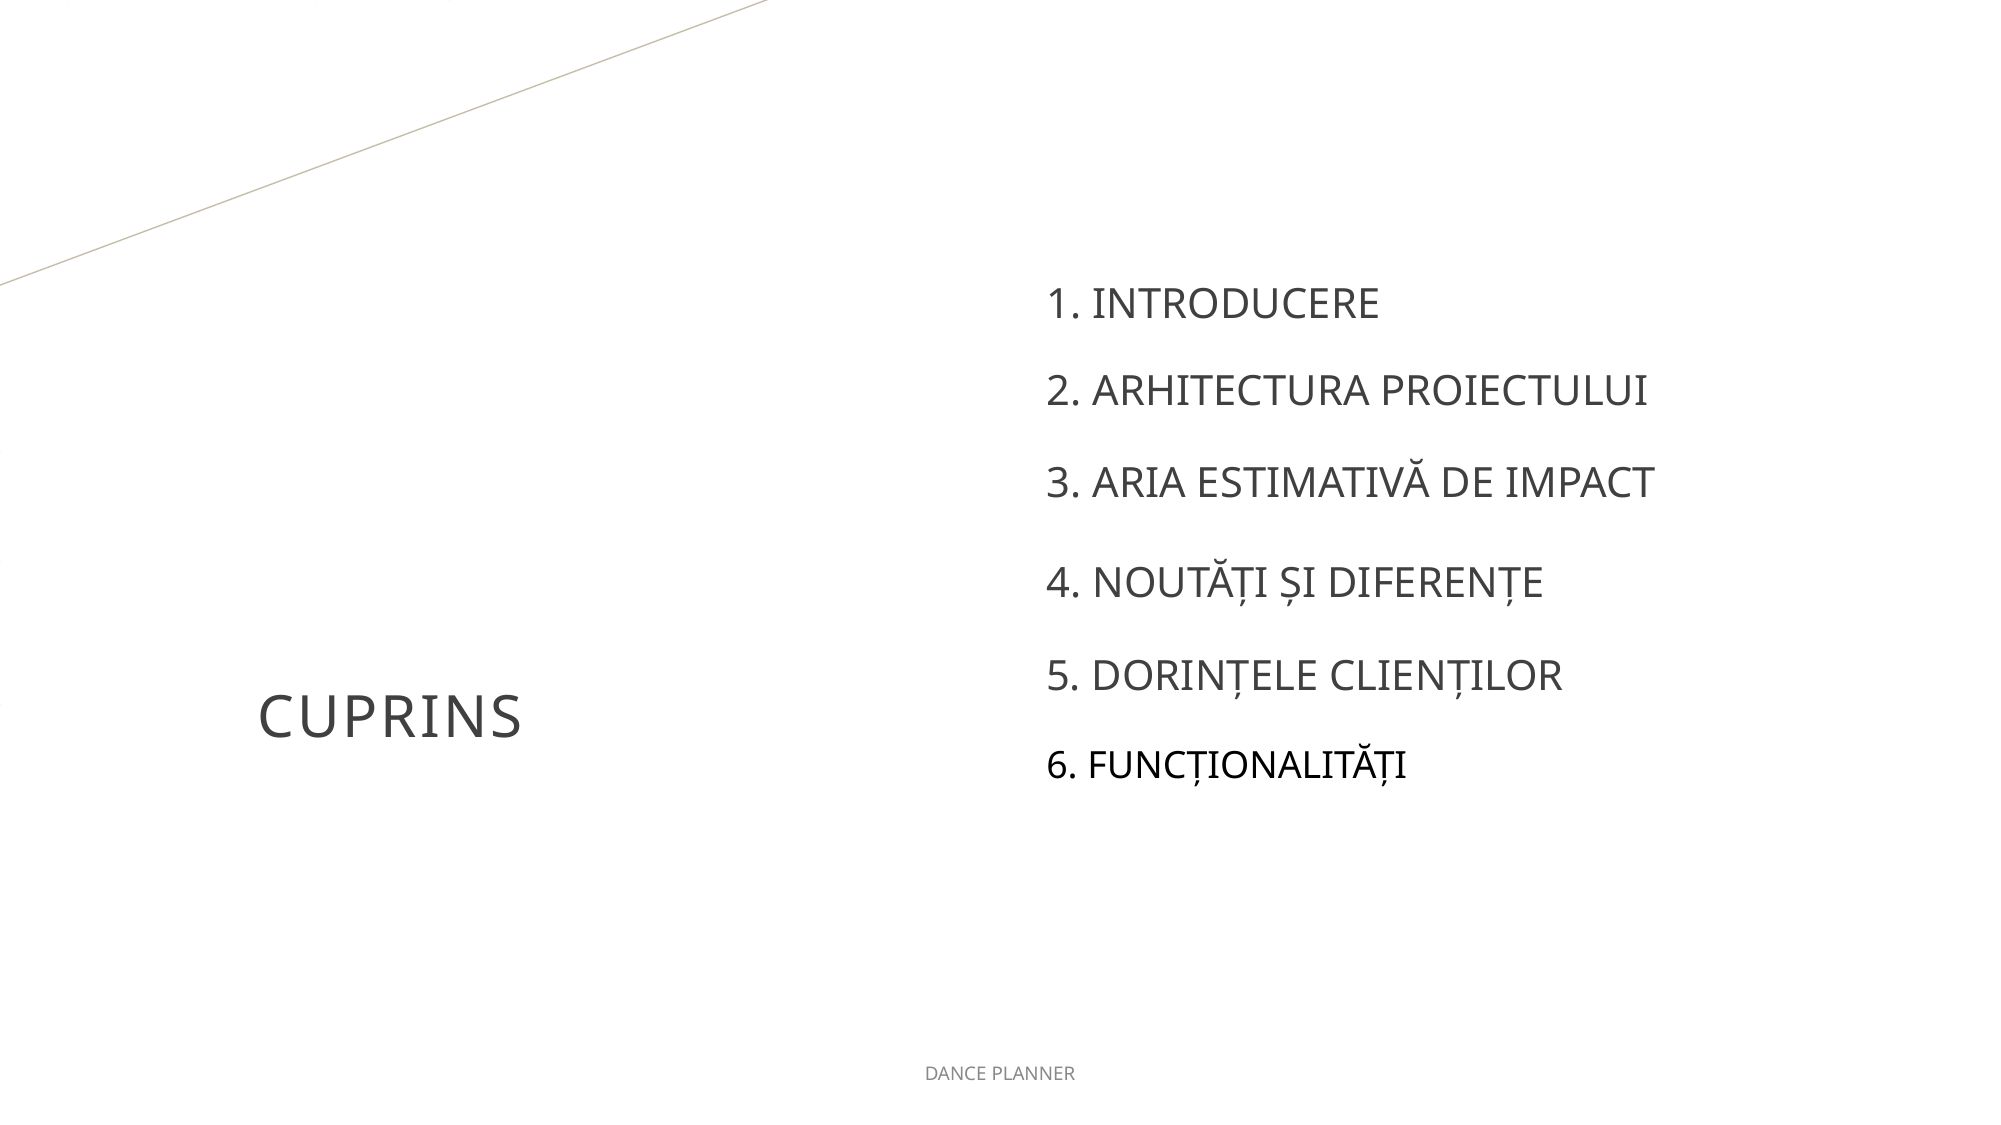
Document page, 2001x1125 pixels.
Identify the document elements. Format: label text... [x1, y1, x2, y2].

list 3. ARIA ESTIMATIVĂ DE IMPACT [1031, 458, 1924, 518]
list 2. ARHITECTURA PROIECTULUI [1031, 366, 1924, 427]
list 1. INTRODUCERE [1031, 279, 1924, 340]
text_box 6. FUNCȚIONALITĂȚI [1031, 733, 2000, 795]
title CUPRINS [242, 540, 758, 758]
list 4. NOUTĂȚI ȘI DIFERENȚE [1031, 557, 1923, 618]
text_box DANCE PLANNER [857, 1042, 1143, 1103]
list 5. DORINȚELE CLIENȚILOR [1031, 650, 1923, 711]
